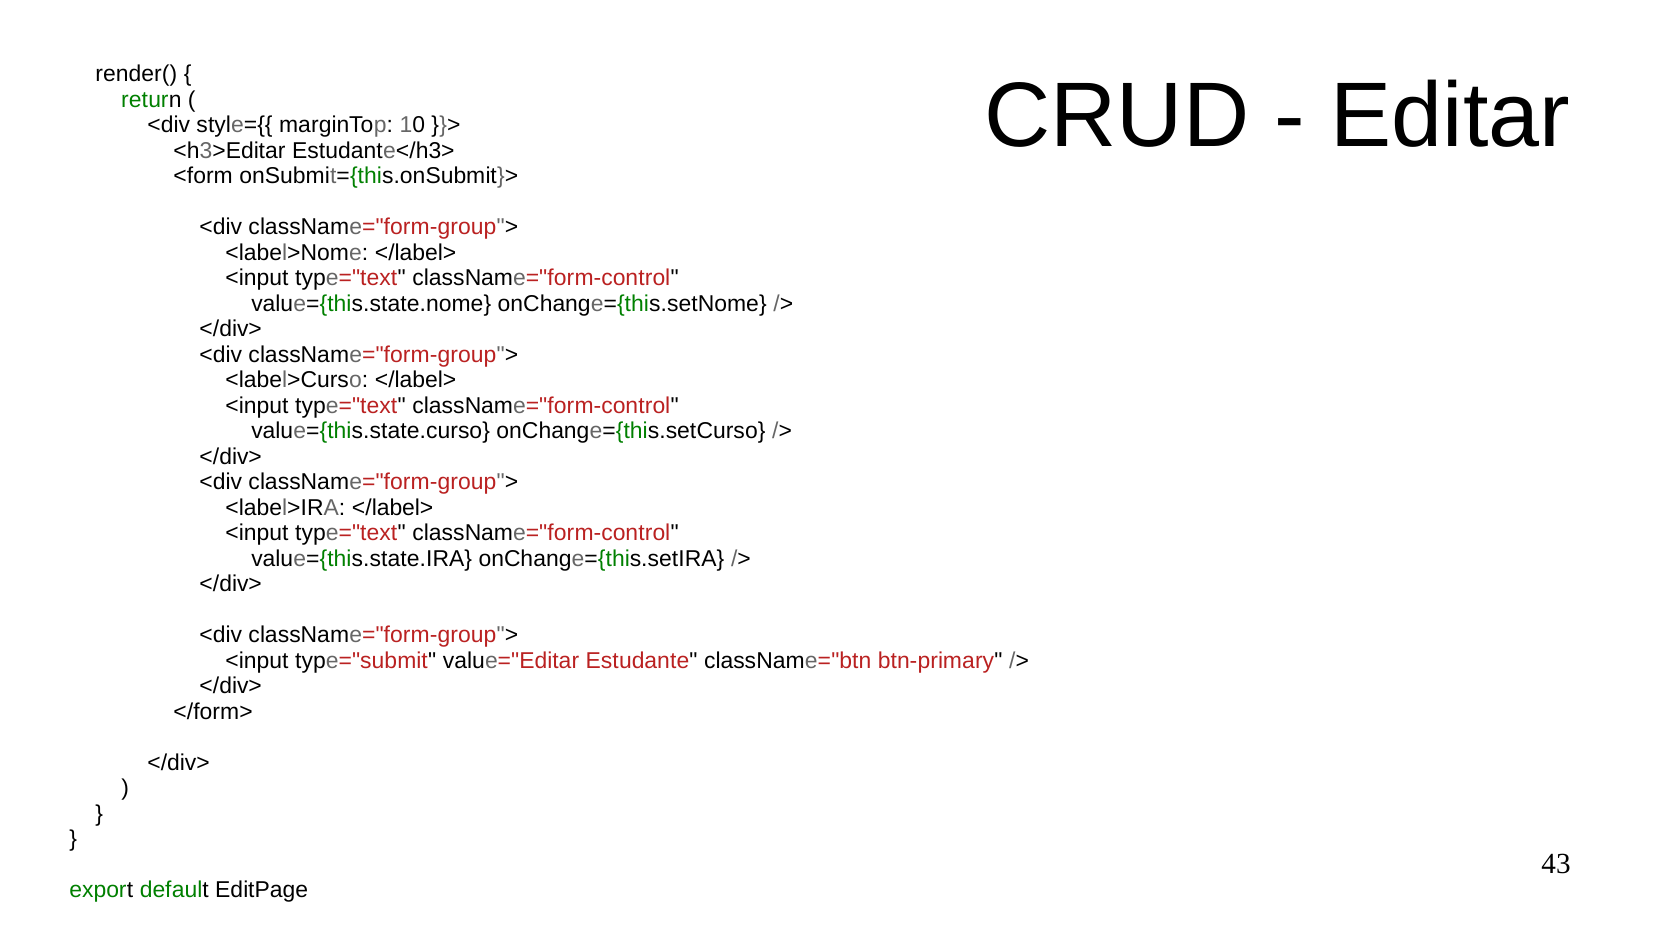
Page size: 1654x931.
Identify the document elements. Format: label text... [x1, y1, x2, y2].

title CRUD - Editar [1427, 37, 1571, 193]
text_box render() { return ( <div style={{ marginTop: 10 }}> <h3>Editar Estudante</h3> <form onSubmit={this.onSubmit}> <div className="form-group"> <label>Nome: </label> <input type="text" className="form-control" value={this.state.nome} onChange={this.setNome} /> </div> <div className="form-group"> <label>Curso: </label> <input type="text" className="form-control" value={this.state.curso} onChange={this.setCurso} /> </div> <div className="form-group"> <label>IRA: </label> <input type="text" className="form-control" value={this.state.IRA} onChange={this.setIRA} /> </div> <div className="form-group"> <input type="submit" value="Editar Estudante" className="btn btn-primary" /> </div> </form> </div> ) } } export default EditPage [54, 27, 1427, 911]
